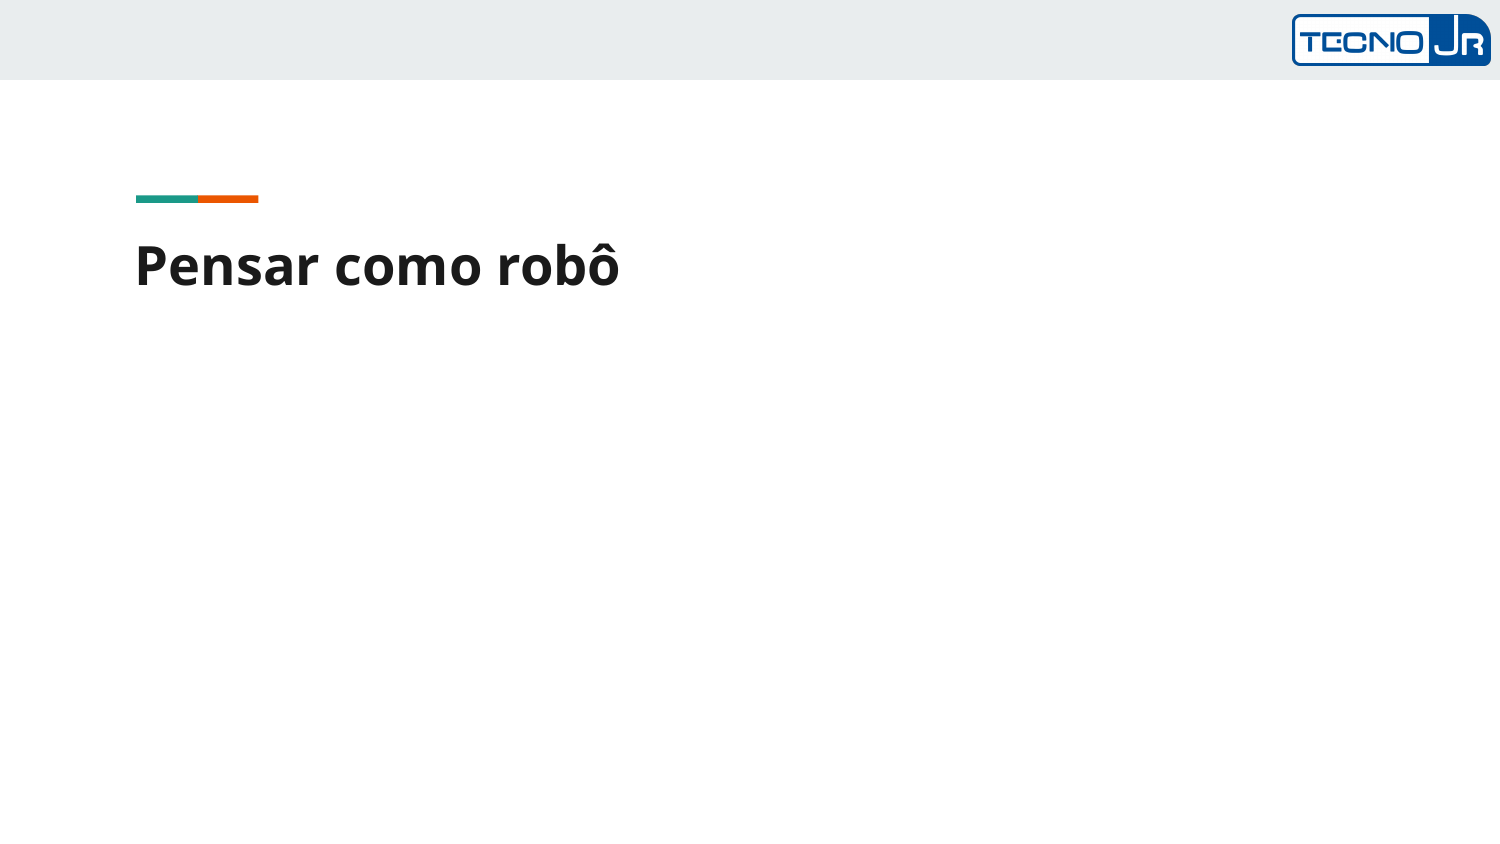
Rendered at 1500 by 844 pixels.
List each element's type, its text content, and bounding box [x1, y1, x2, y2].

title Pensar como robô [119, 216, 1381, 305]
picture [1292, 14, 1491, 66]
